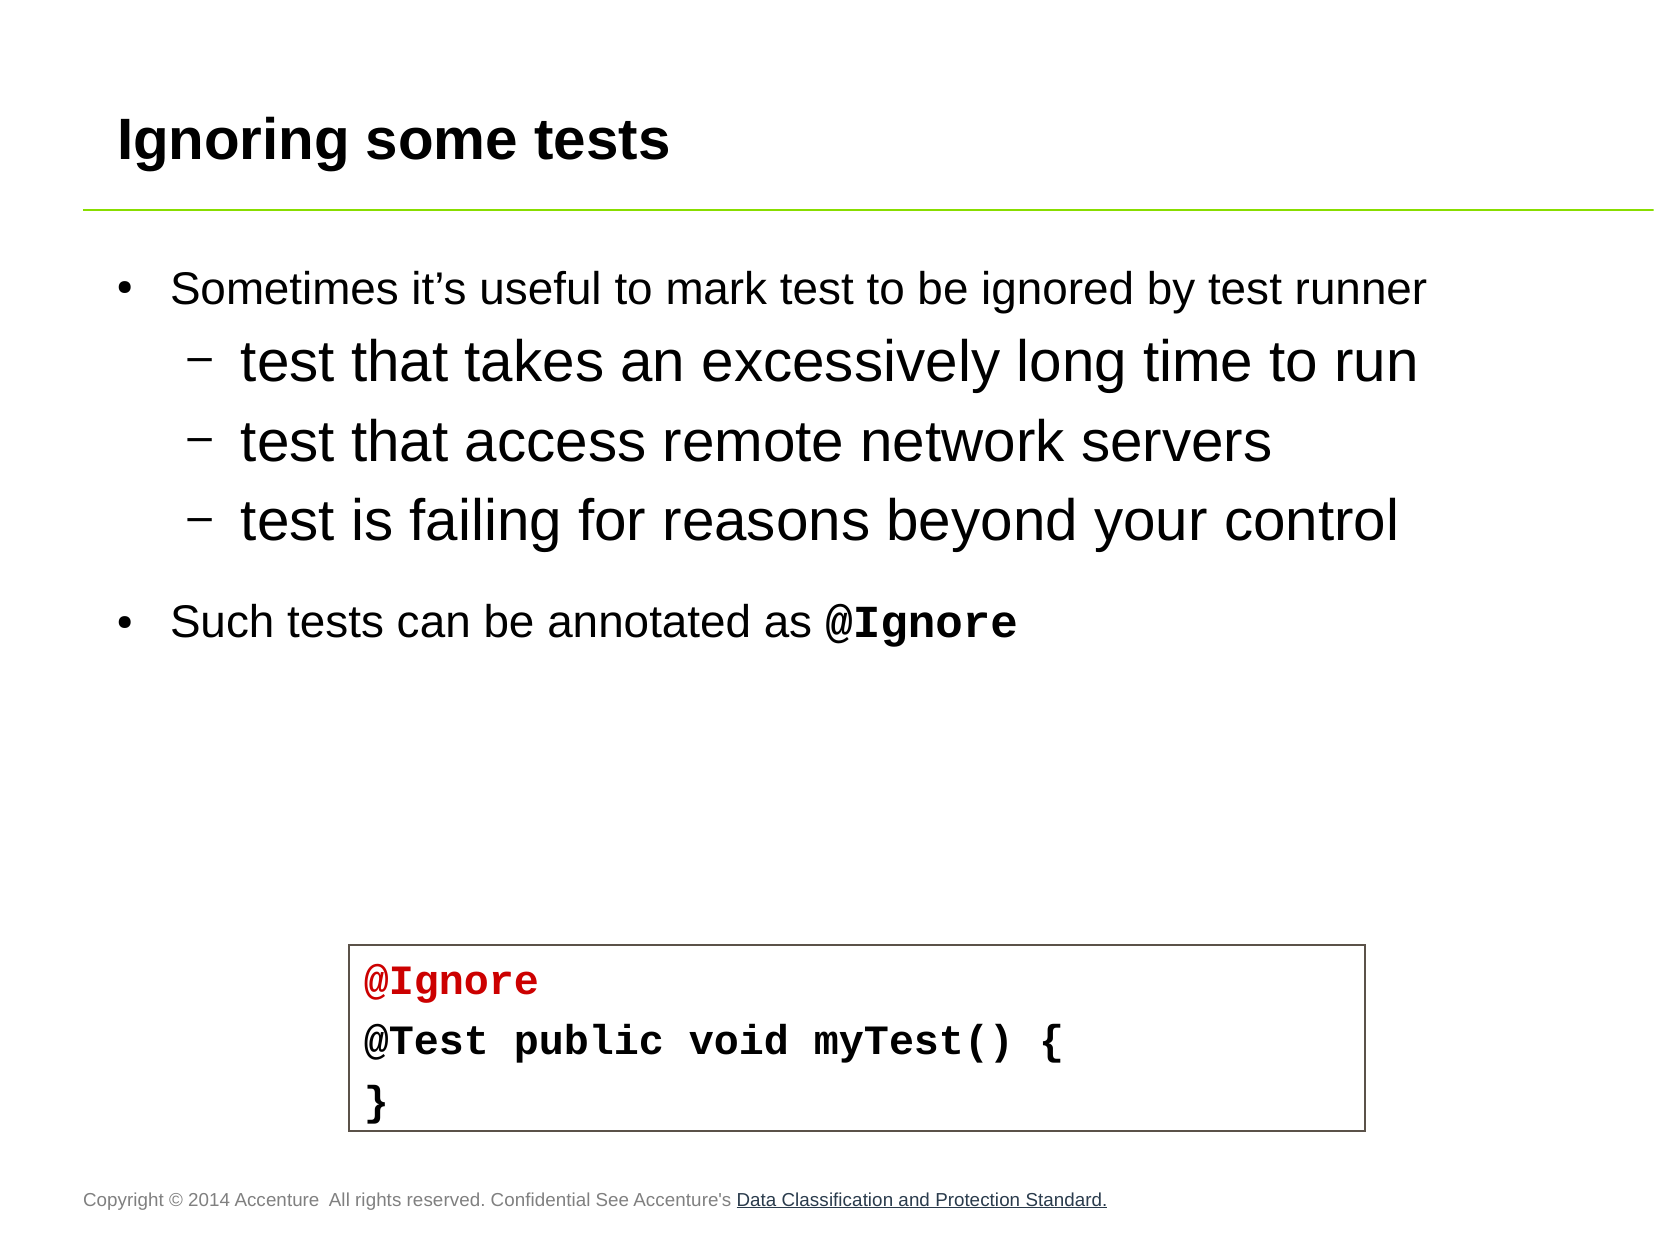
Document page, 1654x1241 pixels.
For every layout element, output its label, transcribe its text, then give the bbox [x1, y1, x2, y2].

title Ignoring some tests [81, 68, 1654, 211]
text_box @Ignore @Test public void myTest() { } [349, 945, 1365, 1132]
list Sometimes it’s useful to mark test to be ignored by test runner test that takes an excessively long time to run test that access remote network servers test is failing for reasons beyond your control Such tests can be annotated as @Ignore [84, 255, 1573, 1166]
